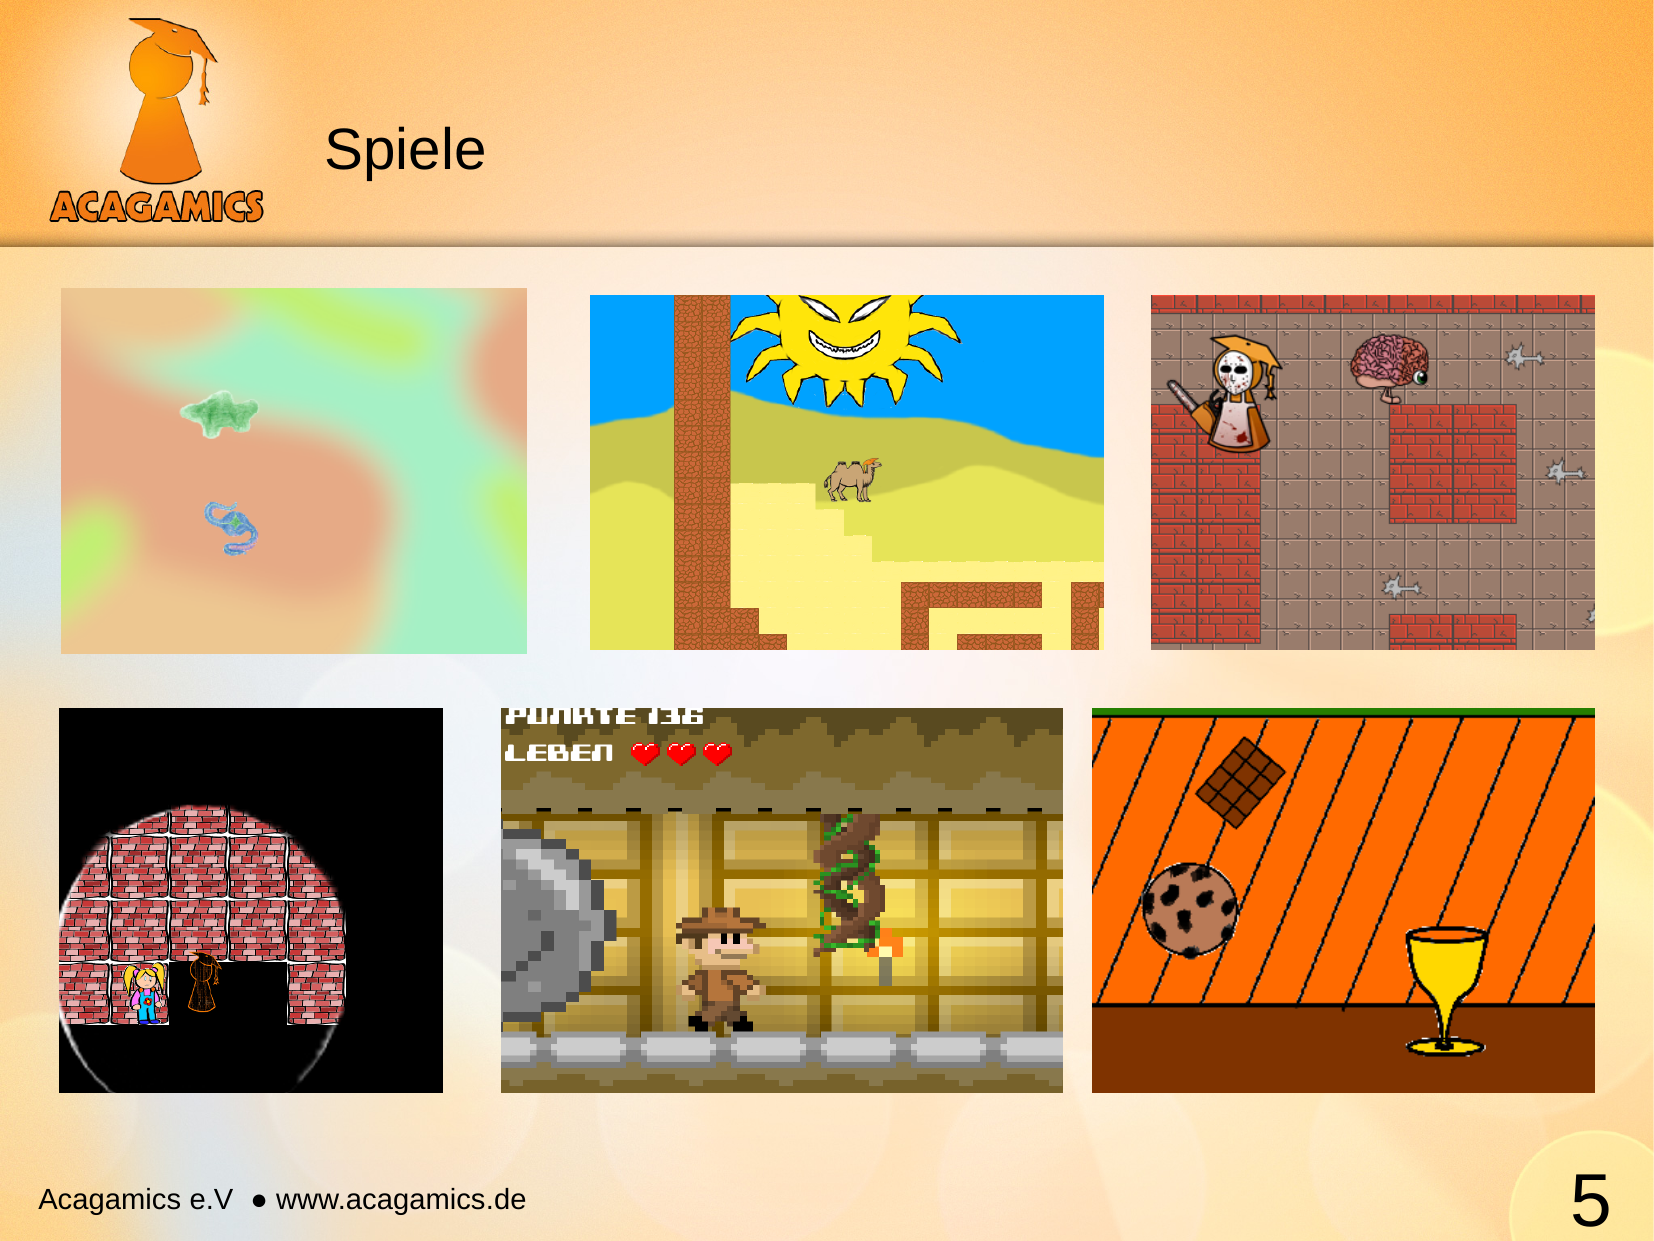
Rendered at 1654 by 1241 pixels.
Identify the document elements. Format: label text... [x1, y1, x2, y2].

picture [61, 288, 527, 654]
picture [501, 708, 1063, 1093]
picture [590, 295, 1104, 650]
picture [1151, 295, 1595, 650]
picture [1092, 708, 1595, 1093]
picture [59, 708, 443, 1093]
title Spiele [324, 76, 1571, 216]
text_box [1517, 1151, 1654, 1241]
